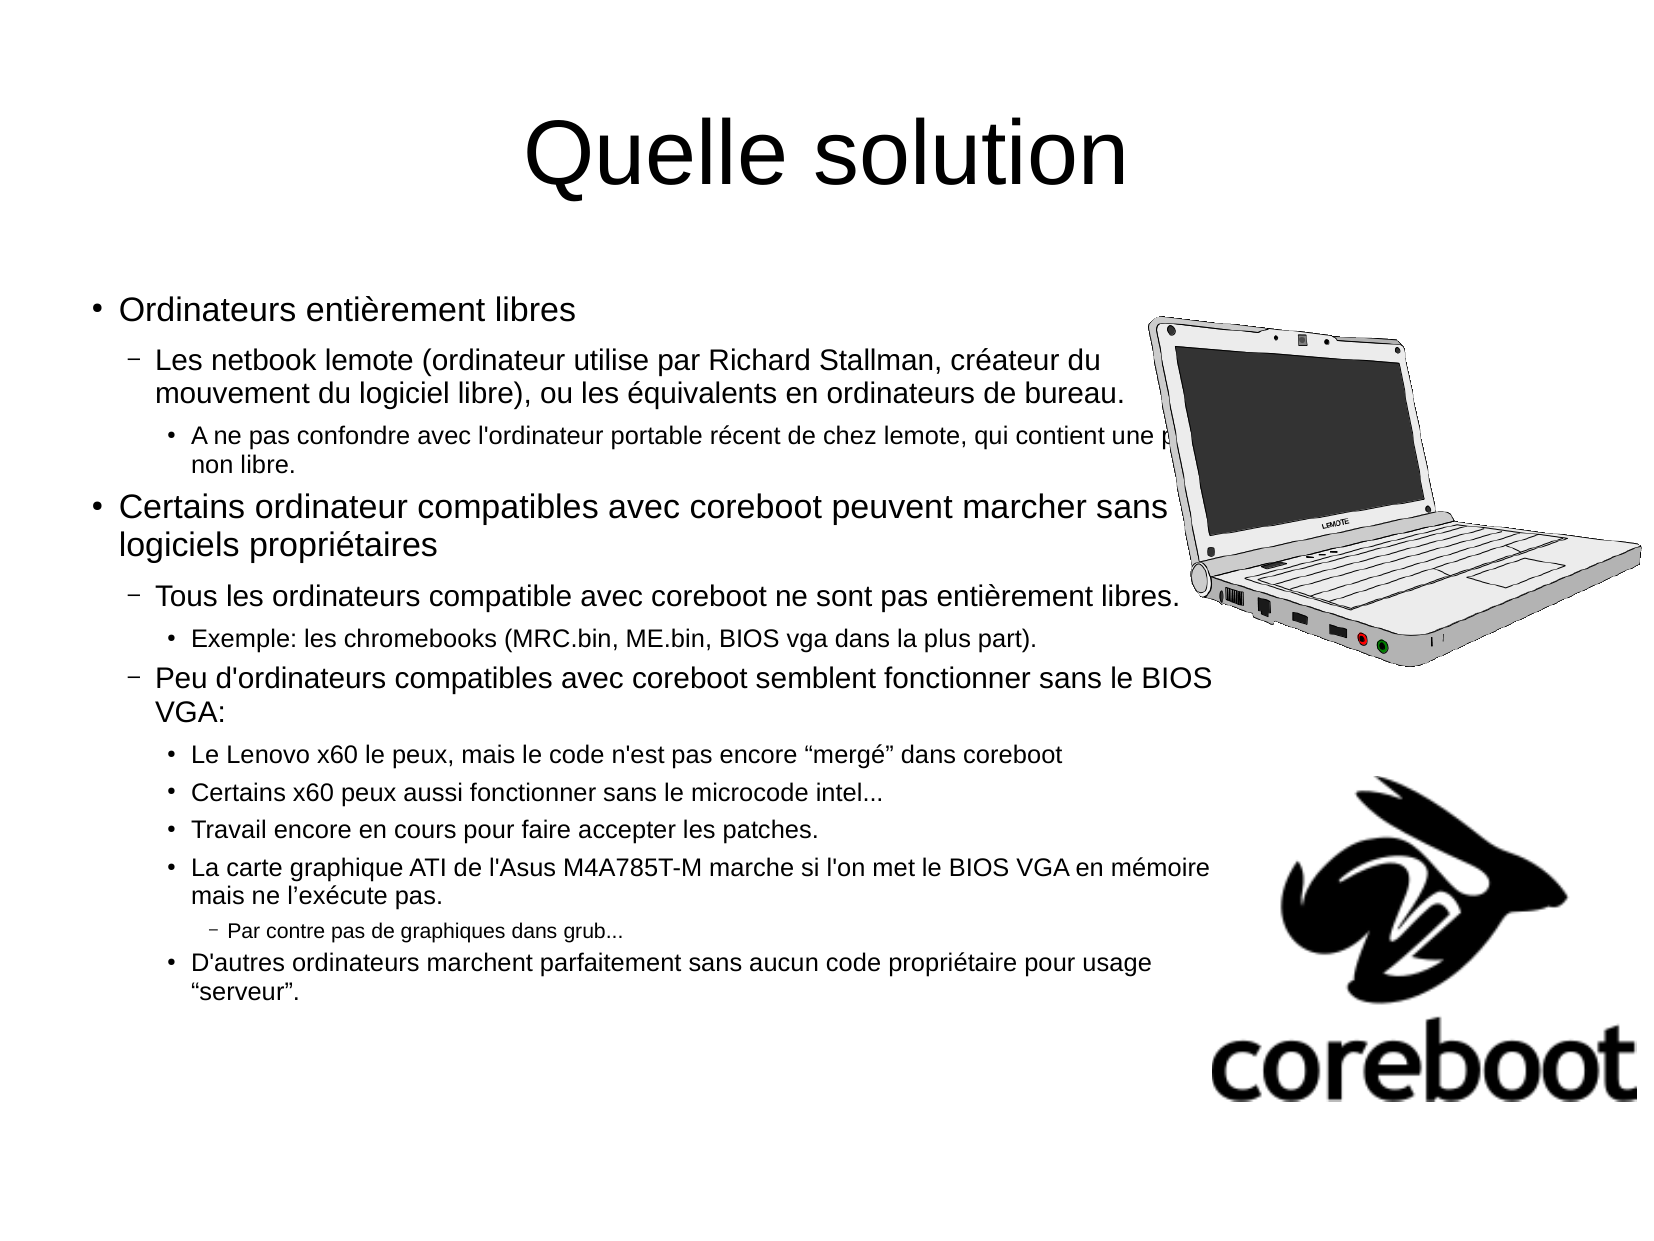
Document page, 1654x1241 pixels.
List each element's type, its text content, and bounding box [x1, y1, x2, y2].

picture [1131, 229, 1654, 1102]
list Ordinateurs entièrement libres Les netbook lemote (ordinateur utilise par Richard Stallman, créateur du mouvement du logiciel libre), ou les équivalents en ordinateurs de bureau. A ne pas confondre avec l'ordinateur portable récent de chez lemote, qui contient une partie non libre. Certains ordinateur compatibles avec coreboot peuvent marcher sans logiciels propriétaires Tous les ordinateurs compatible avec coreboot ne sont pas entièrement libres. Exemple: les chromebooks (MRC.bin, ME.bin, BIOS vga dans la plus part). Peu d'ordinateurs compatibles avec coreboot semblent fonctionner sans le BIOS VGA: Le Lenovo x60 le peux, mais le code n'est pas encore “mergé” dans coreboot Certains x60 peux aussi fonctionner sans le microcode intel... Travail encore en cours pour faire accepter les patches. La carte graphique ATI de l'Asus M4A785T-M marche si l'on met le BIOS VGA en mémoire mais ne l’exécute pas. Par contre pas de graphiques dans grub... D'autres ordinateurs marchent parfaitement sans aucun code propriétaire pour usage “serveur”. [82, 290, 1212, 1010]
title Quelle solution [82, 49, 1571, 257]
